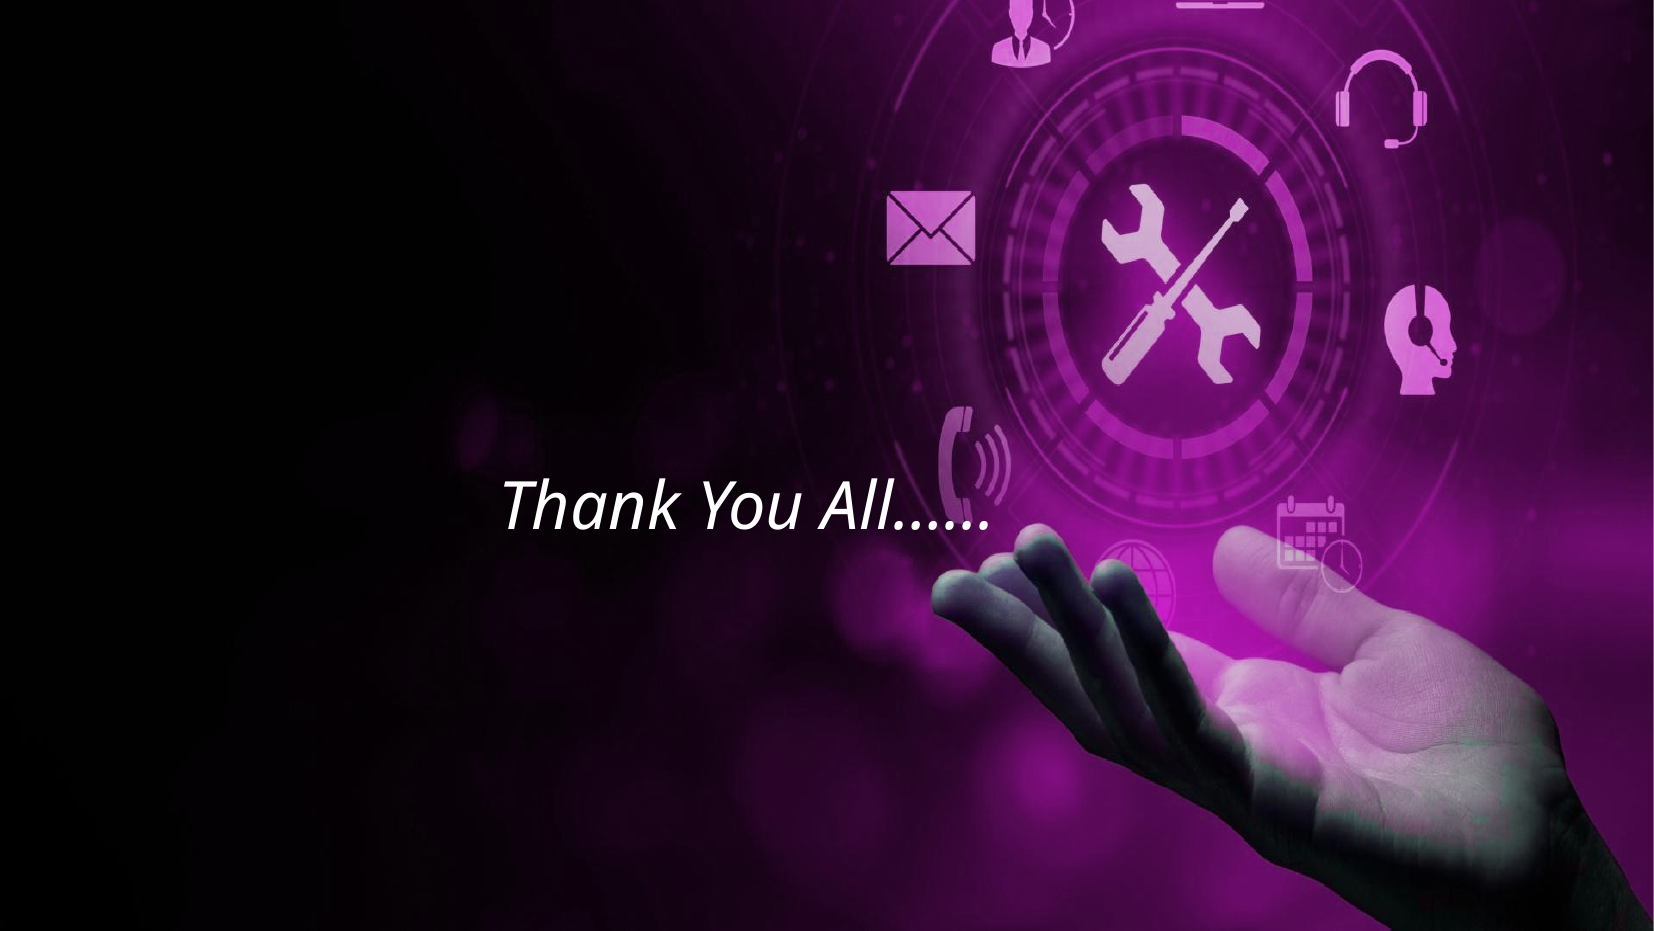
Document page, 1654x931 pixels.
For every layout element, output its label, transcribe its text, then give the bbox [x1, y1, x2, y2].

picture [0, 0, 1654, 931]
list Thank You All…... [82, 217, 1571, 758]
